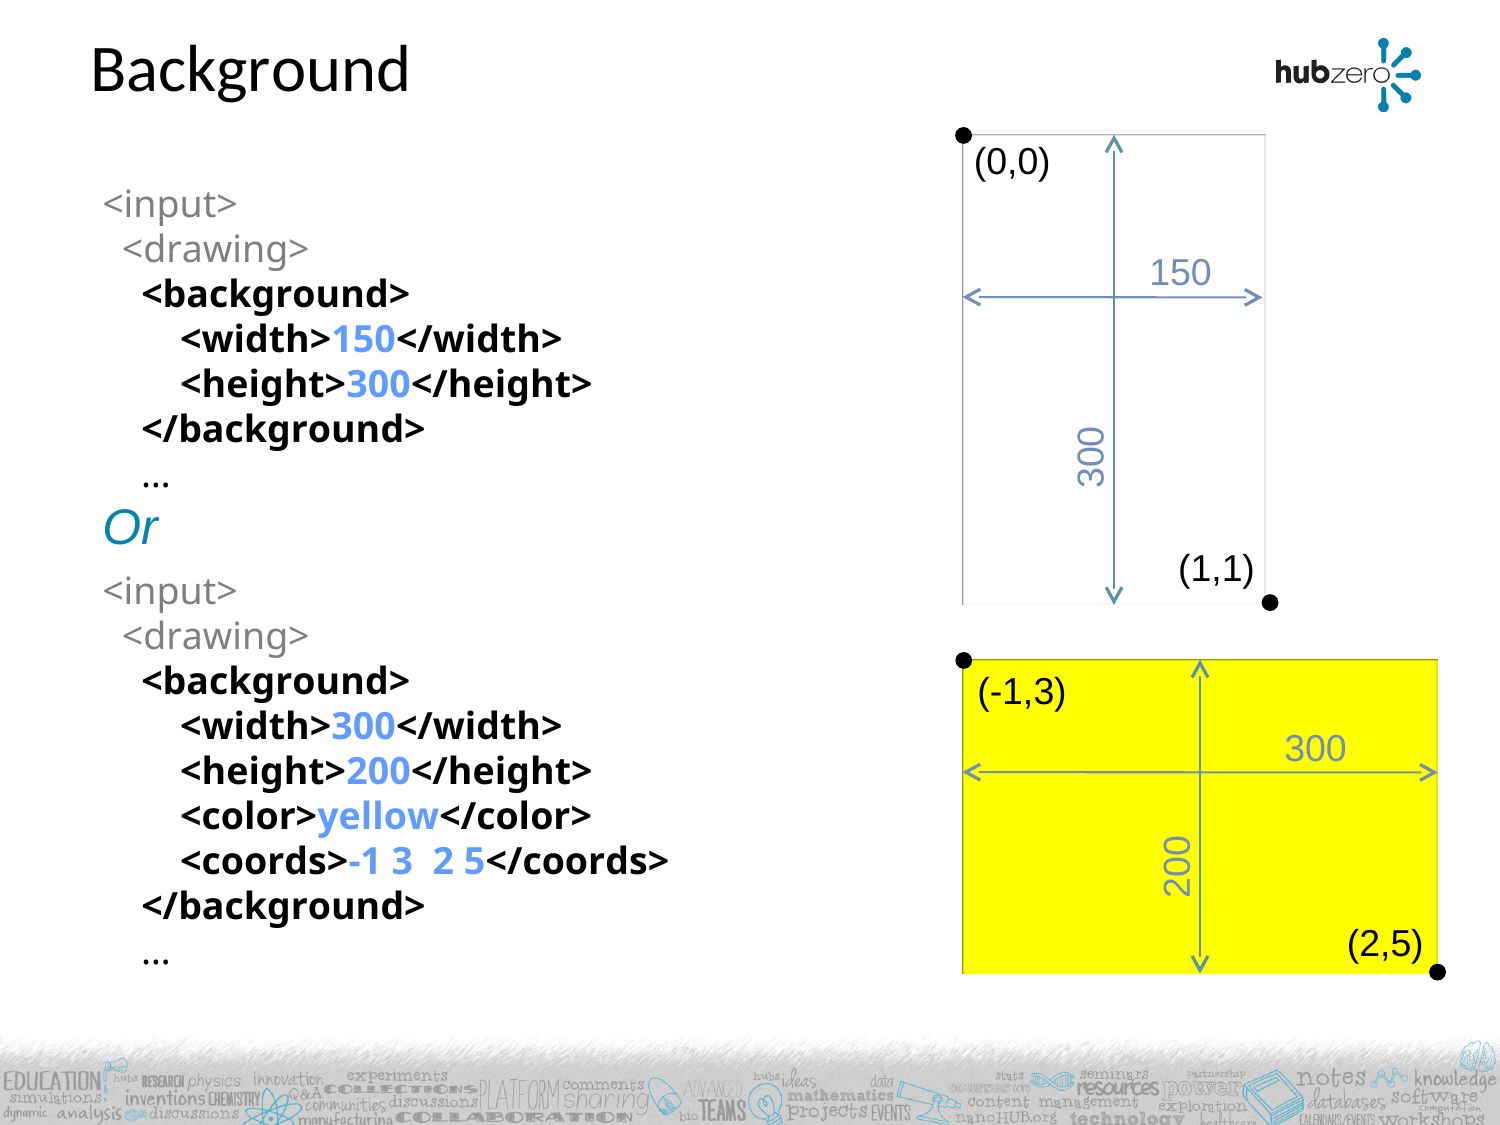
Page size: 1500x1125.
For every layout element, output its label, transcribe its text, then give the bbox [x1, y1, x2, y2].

text_box 150 [1134, 240, 1227, 301]
picture [1272, 35, 1424, 115]
text_box (-1,3) [962, 659, 1082, 721]
picture [962, 134, 1266, 605]
text_box (0,0) [959, 129, 1066, 191]
text_box <input> <drawing> <background> <width>150</width> <height>300</height> </background> … Or <input> <drawing> <background> <width>300</width> <height>200</height> <color>yellow</color> <coords>-1 3 2 5</coords> </background> … [87, 172, 685, 981]
text_box [1263, 596, 1277, 609]
text_box 200 [1144, 821, 1205, 913]
text_box (1,1) [1163, 536, 1270, 597]
text_box [957, 129, 970, 142]
text_box Background [75, 12, 1249, 118]
text_box [957, 654, 970, 667]
text_box [1431, 966, 1444, 979]
text_box 300 [1269, 716, 1362, 778]
text_box 300 [1058, 411, 1119, 504]
picture [0, 1034, 1500, 1125]
picture [962, 659, 1438, 974]
text_box (2,5) [1332, 911, 1439, 973]
